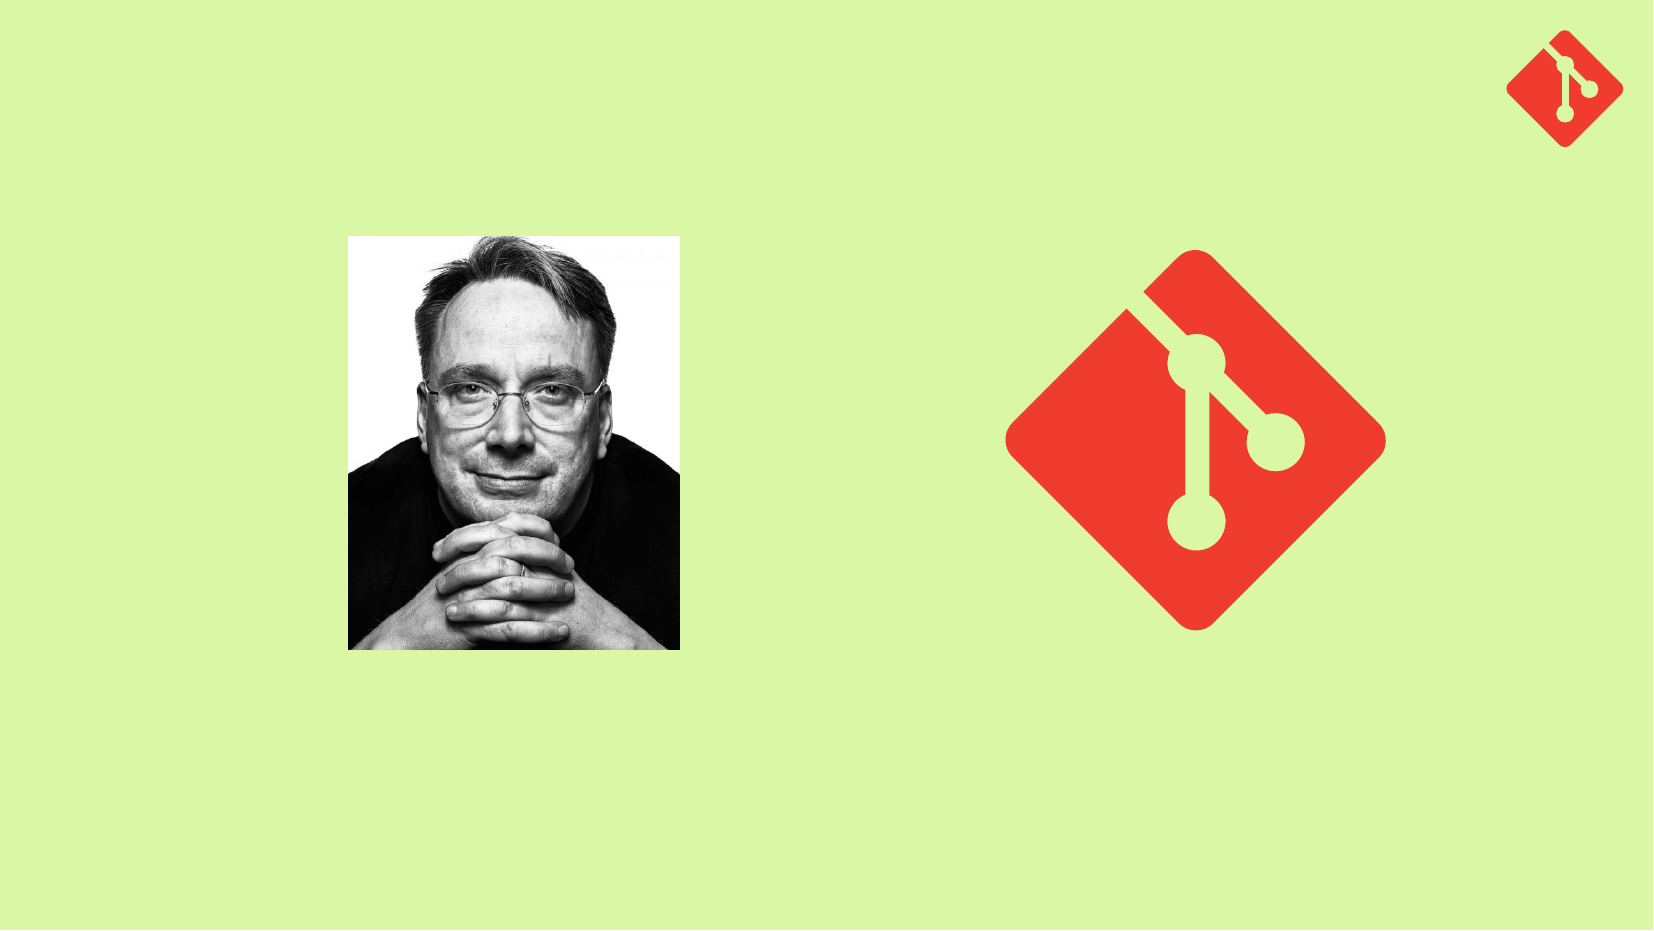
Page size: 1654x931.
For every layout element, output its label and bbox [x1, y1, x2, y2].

picture [1505, 29, 1625, 148]
picture [1003, 248, 1388, 632]
picture [348, 236, 680, 650]
